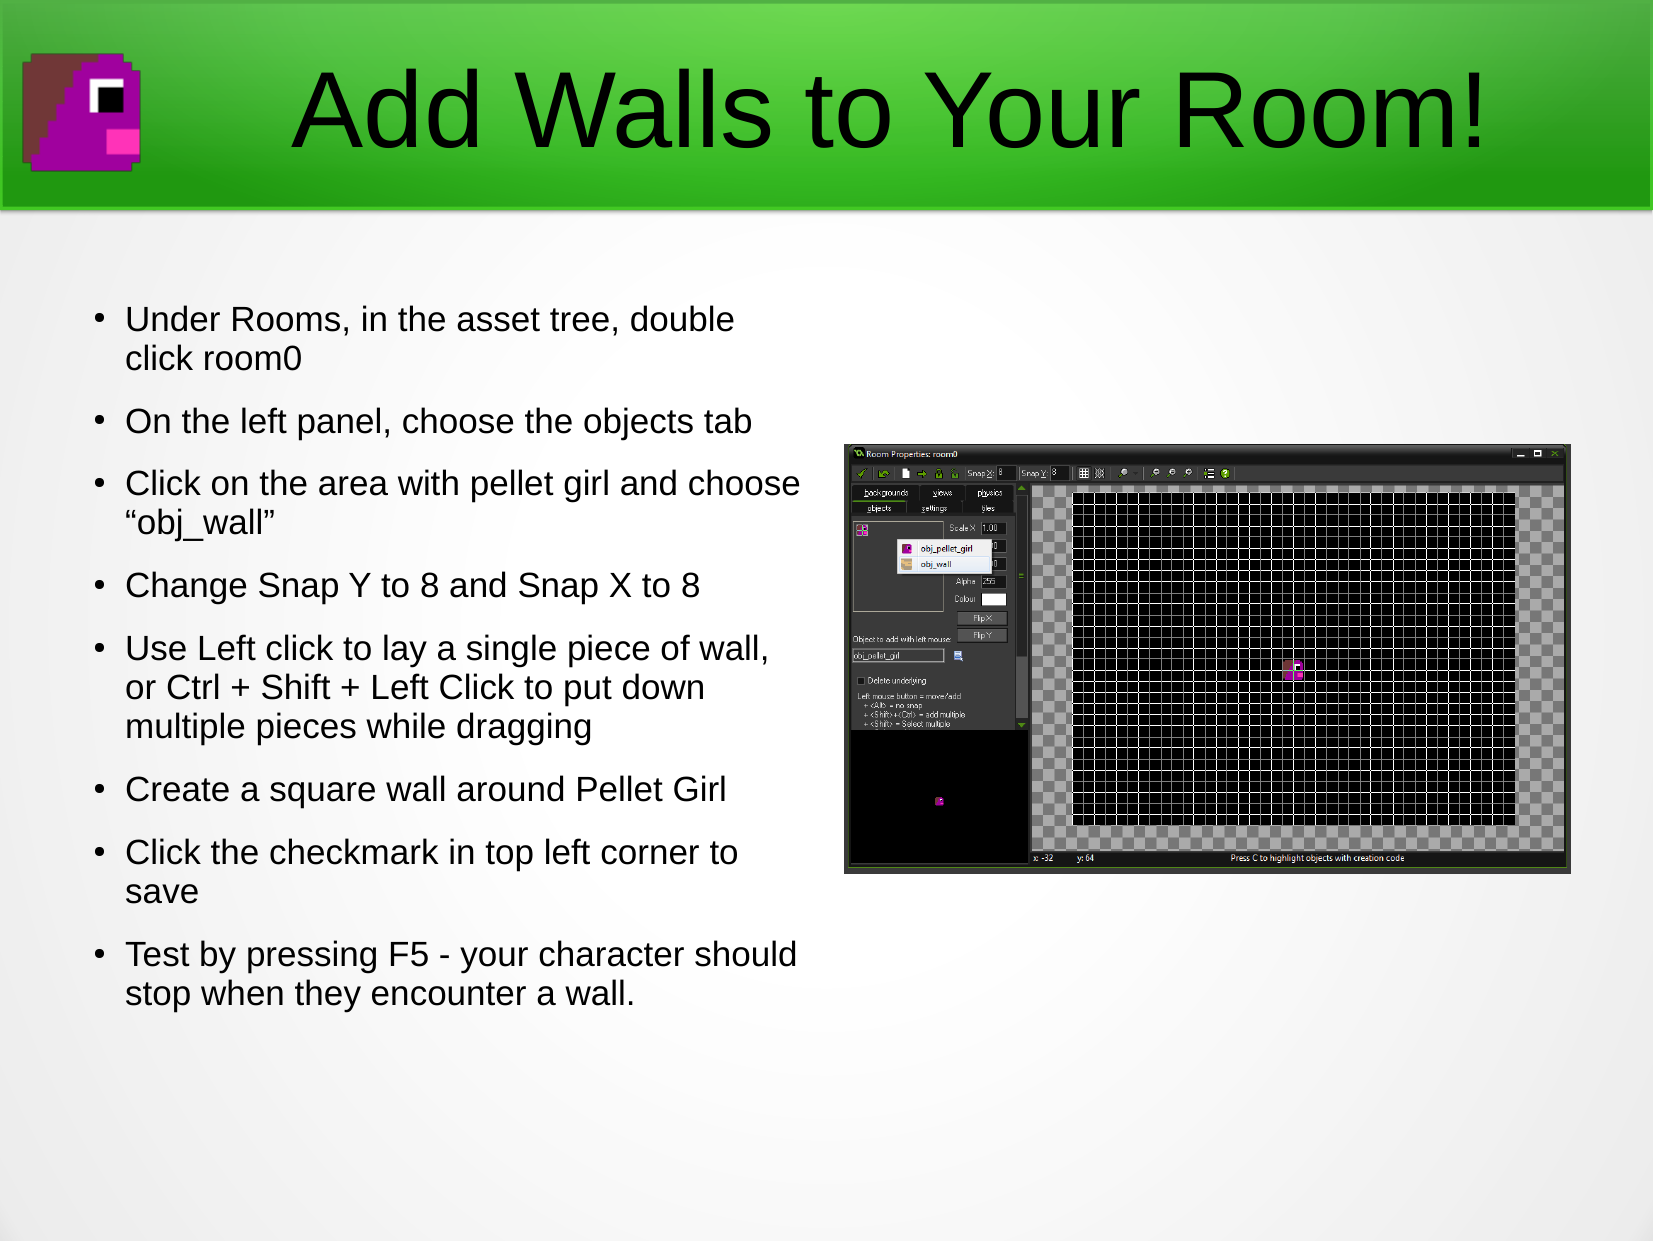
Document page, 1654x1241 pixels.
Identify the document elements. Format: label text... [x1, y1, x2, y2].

title Add Walls to Your Room! [148, 30, 1636, 190]
picture [844, 444, 1571, 874]
list Under Rooms, in the asset tree, double click room0 On the left panel, choose the objects tab Click on the area with pellet girl and choose “obj_wall” Change Snap Y to 8 and Snap X to 8 Use Left click to lay a single piece of wall, or Ctrl + Shift + Left Click to put down multiple pieces while dragging Create a square wall around Pellet Girl Click the checkmark in top left corner to save Test by pressing F5 - your character should stop when they encounter a wall. [82, 299, 809, 1019]
picture [15, 46, 148, 180]
